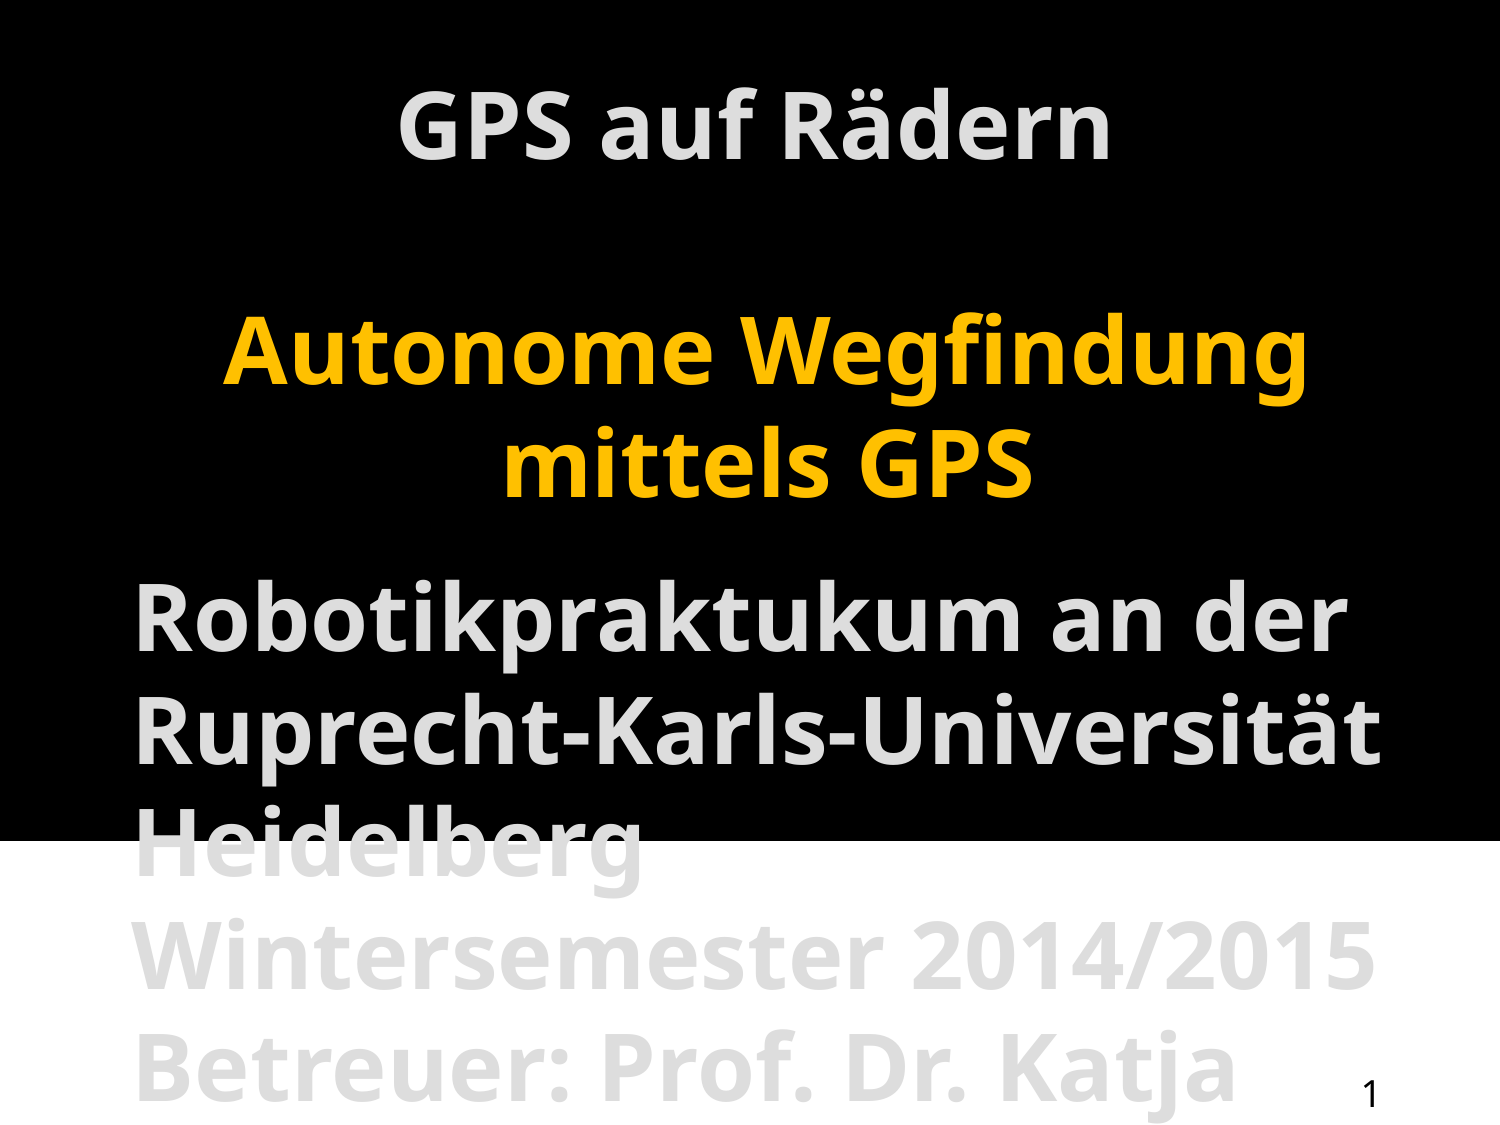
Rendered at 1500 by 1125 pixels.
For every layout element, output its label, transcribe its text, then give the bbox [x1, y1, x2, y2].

slide_number <Nummer> [1345, 1062, 1467, 1108]
title GPS auf Rädern Autonome Wegfindung mittels GPS [105, 58, 1431, 334]
subtitle Robotikpraktukum an der Ruprecht-Karls-Universität Heidelberg Wintersemester 2014/2015 Betreuer: Prof. Dr. Katja Mombaur, Gero Plettenberg Team: Gloria Feher, Jannis Andrija Schnitzer, Jonathan Förste [117, 550, 1443, 797]
